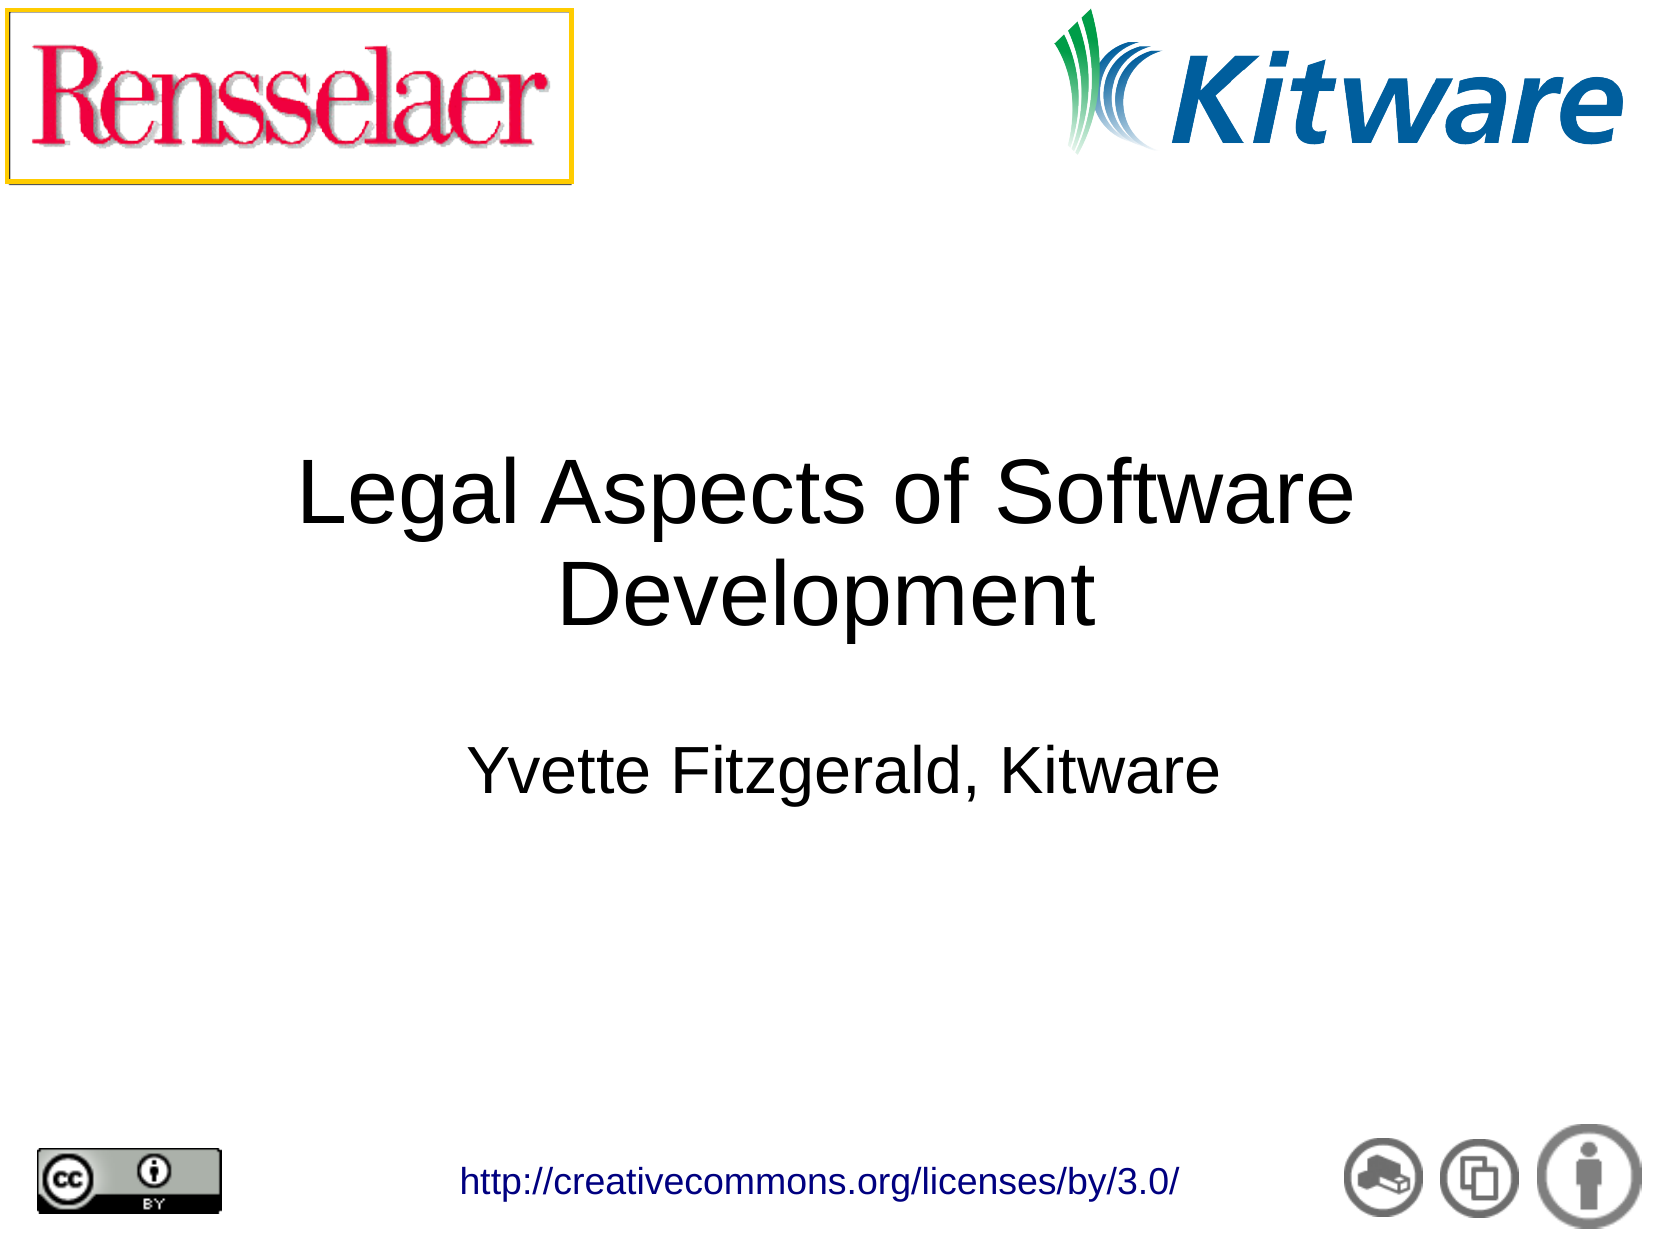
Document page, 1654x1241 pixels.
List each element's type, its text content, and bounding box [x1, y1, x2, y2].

subtitle Yvette Fitzgerald, Kitware [82, 669, 1571, 871]
picture [9, 12, 569, 179]
picture [1440, 1139, 1519, 1218]
picture [37, 1148, 222, 1214]
picture [1344, 1138, 1423, 1217]
picture [1054, 8, 1623, 155]
text_box http://creativecommons.org/licenses/by/3.0/ [412, 1152, 1238, 1210]
picture [1537, 1124, 1642, 1230]
picture [2, 6, 572, 190]
title Legal Aspects of Software Development [82, 440, 1571, 646]
